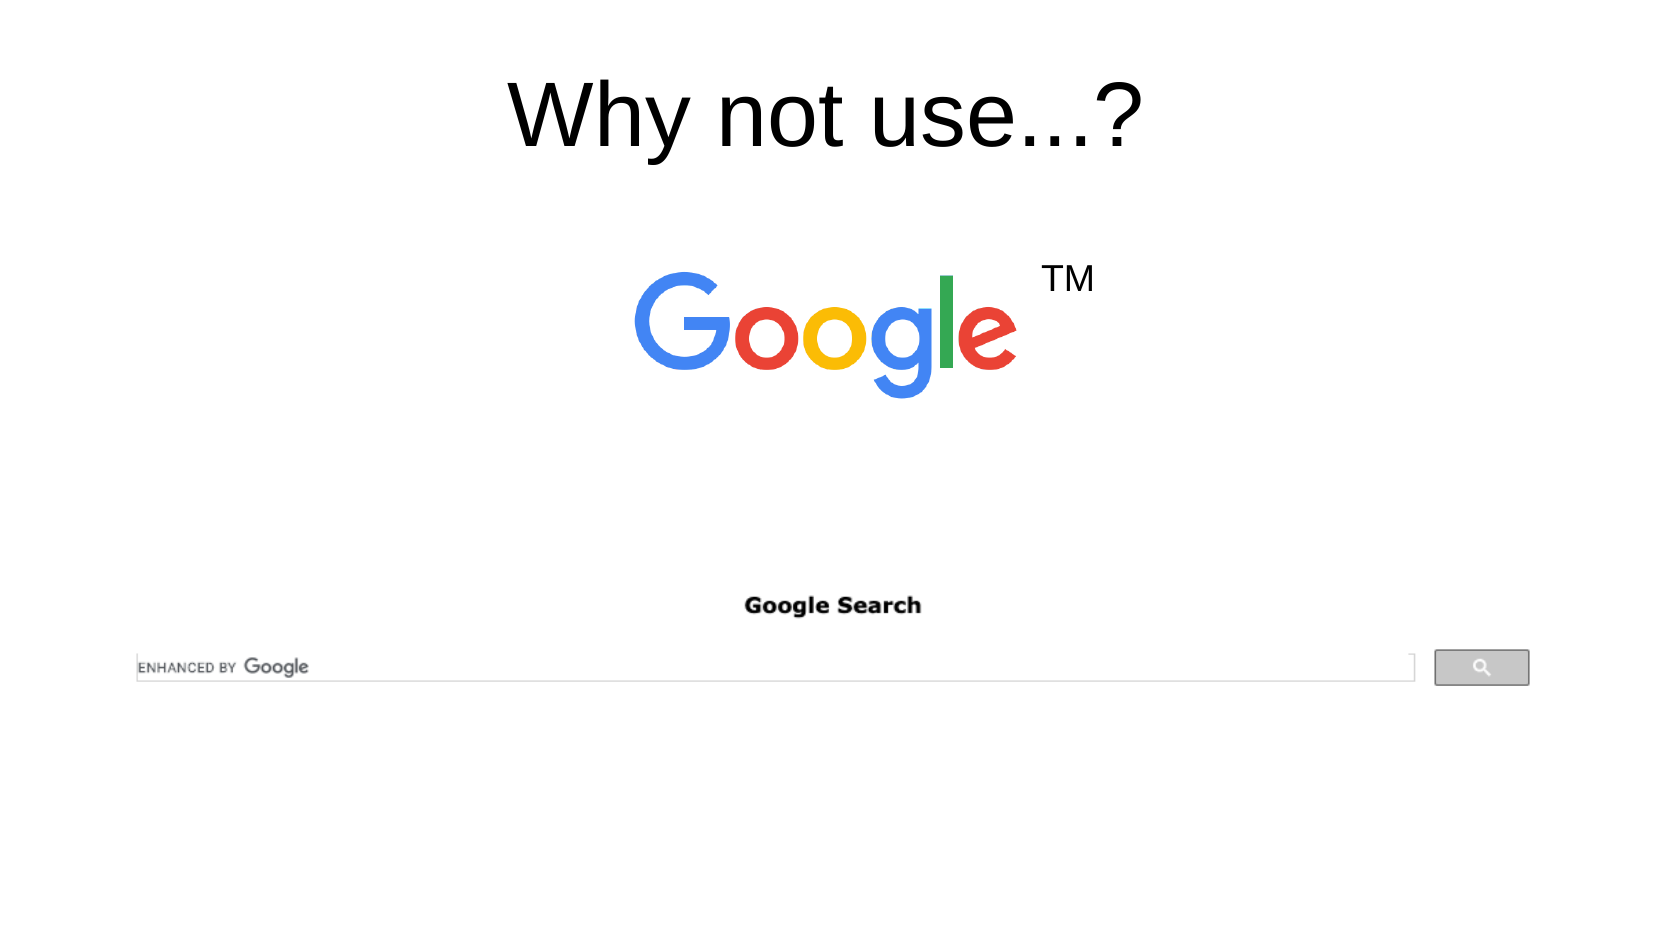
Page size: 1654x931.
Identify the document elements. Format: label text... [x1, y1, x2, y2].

text_box TM [1026, 250, 1111, 308]
picture [94, 566, 1560, 717]
title Why not use...? [82, 37, 1571, 193]
picture [634, 271, 1019, 402]
